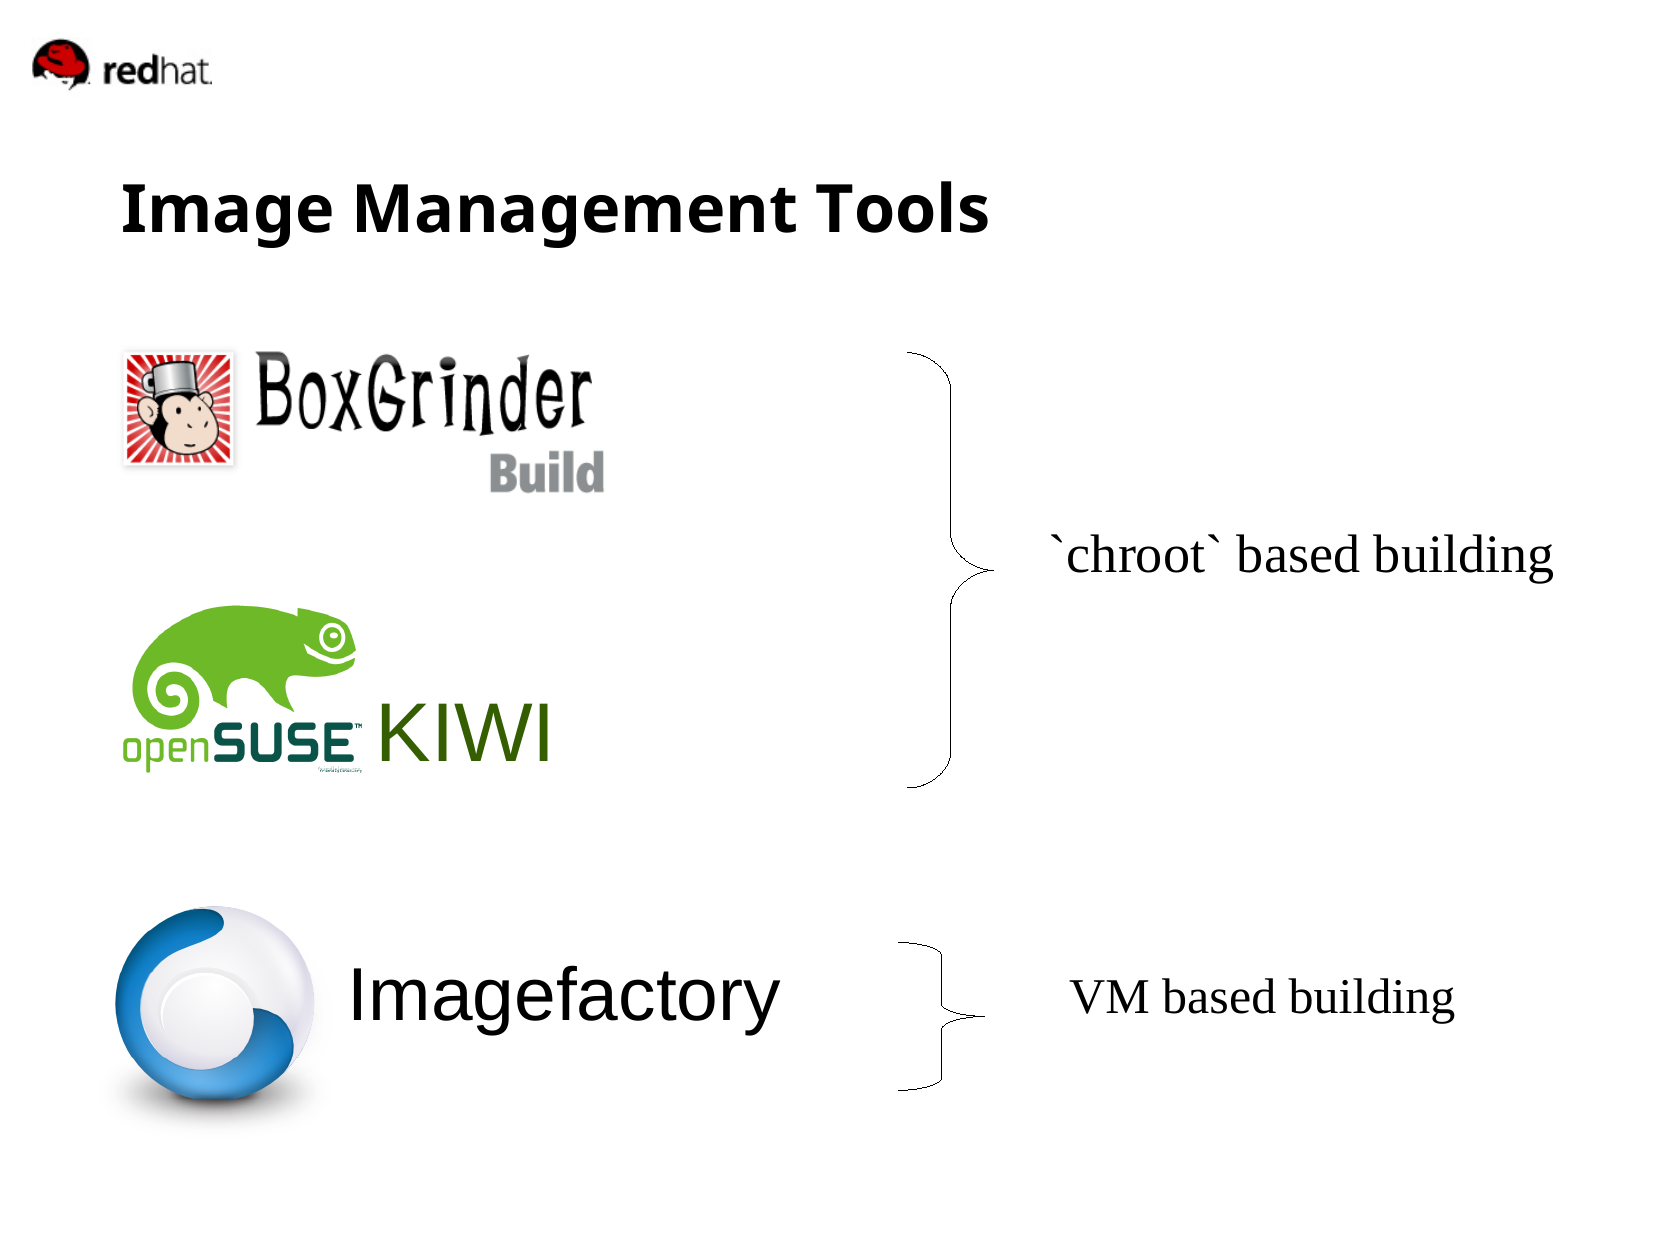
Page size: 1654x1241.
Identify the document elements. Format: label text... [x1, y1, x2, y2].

picture [31, 37, 212, 98]
text_box KIWI [375, 685, 829, 906]
title Image Management Tools [121, 102, 1534, 310]
text_box `chroot` based building [1049, 524, 1605, 590]
text_box Imagefactory [347, 952, 837, 1071]
picture [123, 605, 362, 773]
picture [108, 334, 612, 510]
picture [84, 888, 343, 1142]
text_box VM based building [1069, 969, 1490, 1032]
